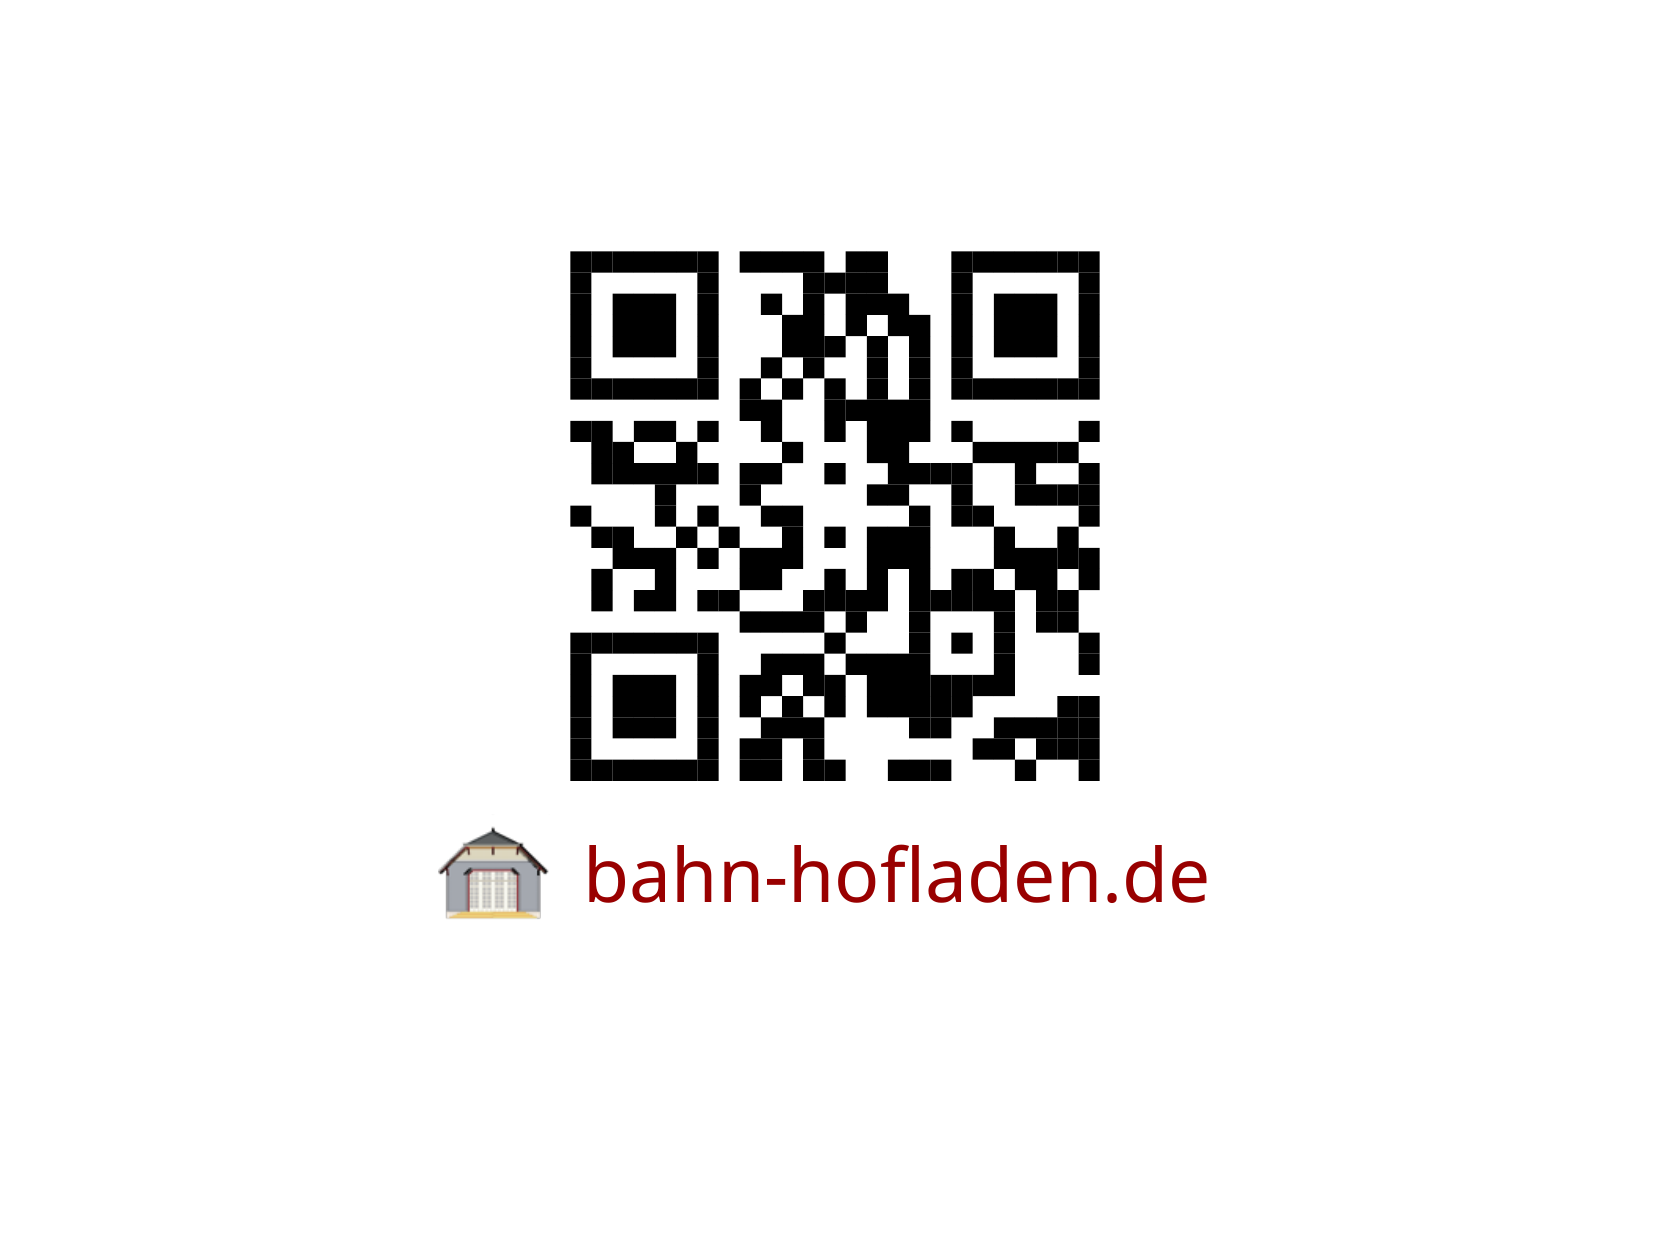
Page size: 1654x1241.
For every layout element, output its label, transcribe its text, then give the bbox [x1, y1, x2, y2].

text_box bahn-hofladen.de [549, 814, 1441, 1095]
picture [437, 165, 1186, 928]
